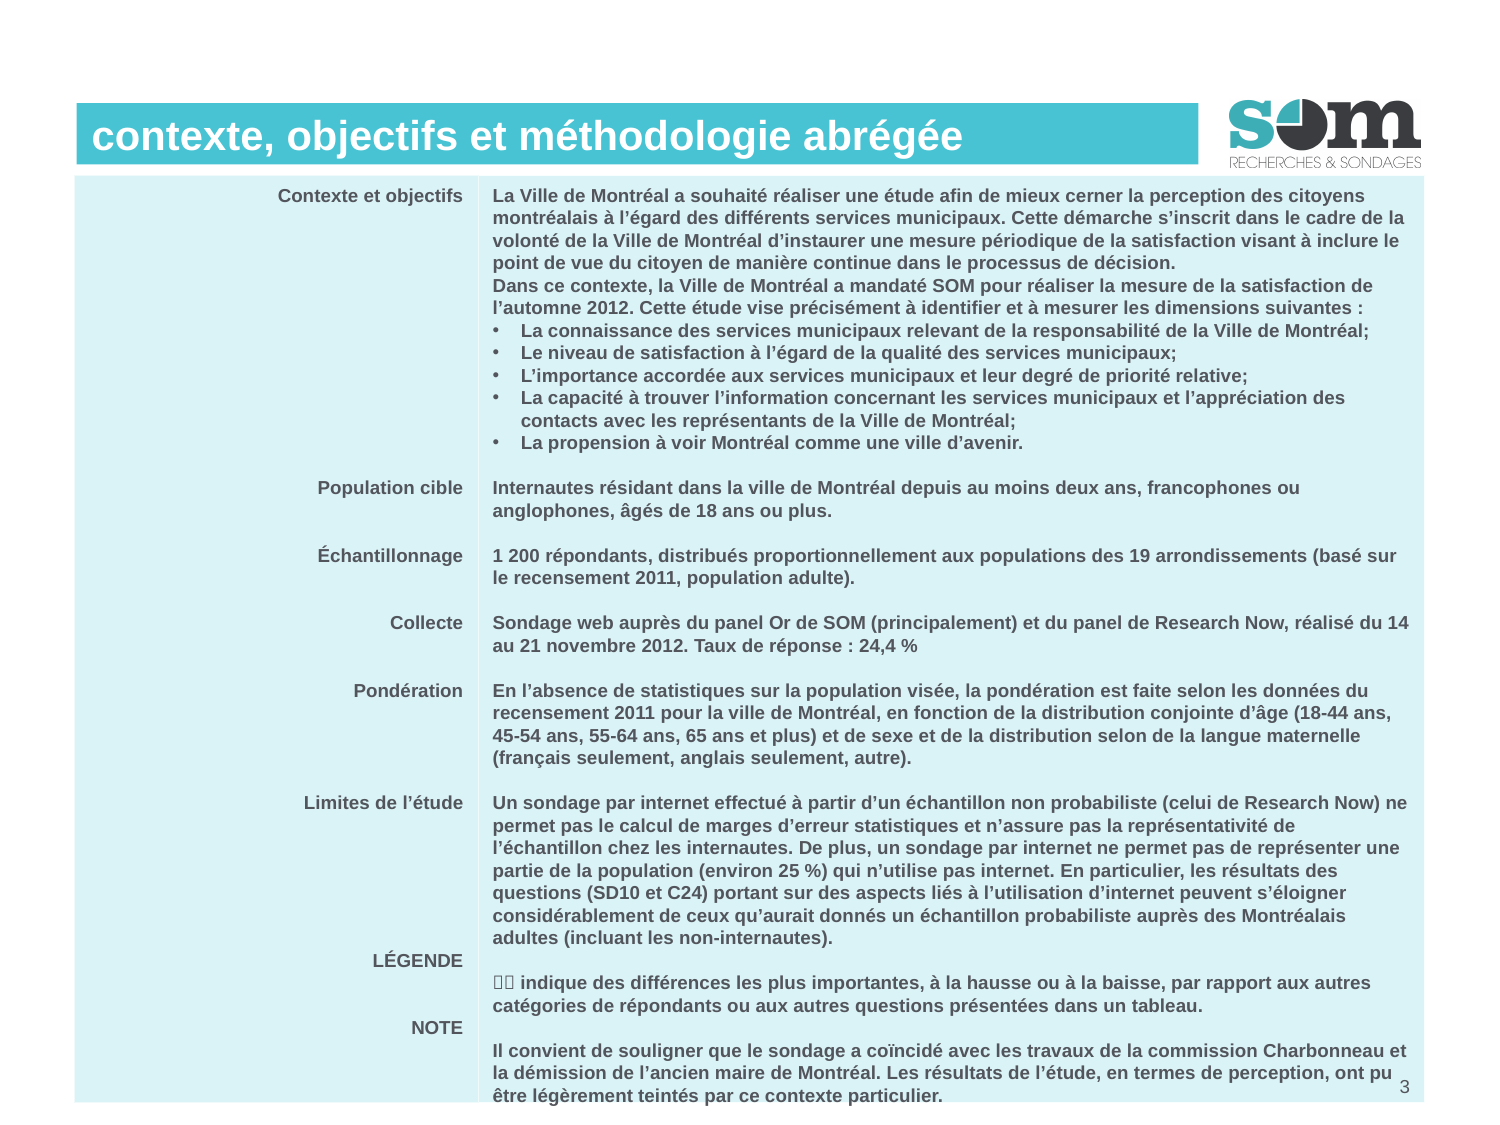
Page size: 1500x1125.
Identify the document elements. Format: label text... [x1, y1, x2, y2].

picture [1229, 99, 1421, 168]
title contexte, objectifs et méthodologie abrégée [76, 103, 1199, 165]
list Contexte et objectifs Population cible Échantillonnage Collecte Pondération Limites de l’étude LÉGENDE NOTE [74, 175, 479, 1103]
list La Ville de Montréal a souhaité réaliser une étude afin de mieux cerner la perception des citoyens montréalais à l’égard des différents services municipaux. Cette démarche s’inscrit dans le cadre de la volonté de la Ville de Montréal d’instaurer une mesure périodique de la satisfaction visant à inclure le point de vue du citoyen de manière continue dans le processus de décision. Dans ce contexte, la Ville de Montréal a mandaté SOM pour réaliser la mesure de la satisfaction de l’automne 2012. Cette étude vise précisément à identifier et à mesurer les dimensions suivantes : La connaissance des services municipaux relevant de la responsabilité de la Ville de Montréal; Le niveau de satisfaction à l’égard de la qualité des services municipaux; L’importance accordée aux services municipaux et leur degré de priorité relative; La capacité à trouver l’information concernant les services municipaux et l’appréciation des contacts avec les représentants de la Ville de Montréal; La propension à voir Montréal comme une ville d’avenir. Internautes résidant dans la ville de Montréal depuis au moins deux ans, francophones ou anglophones, âgés de 18 ans ou plus. 1 200 répondants, distribués proportionnellement aux populations des 19 arrondissements (basé sur le recensement 2011, population adulte). Sondage web auprès du panel Or de SOM (principalement) et du panel de Research Now, réalisé du 14 au 21 novembre 2012. Taux de réponse : 24,4 % En l’absence de statistiques sur la population visée, la pondération est faite selon les données du recensement 2011 pour la ville de Montréal, en fonction de la distribution conjointe d’âge (18-44 ans, 45-54 ans, 55-64 ans, 65 ans et plus) et de sexe et de la distribution selon de la langue maternelle (français seulement, anglais seulement, autre). Un sondage par internet effectué à partir d’un échantillon non probabiliste (celui de Research Now) ne permet pas le calcul de marges d’erreur statistiques et n’assure pas la représentativité de l’échantillon chez les internautes. De plus, un sondage par internet ne permet pas de représenter une partie de la population (environ 25 %) qui n’utilise pas internet. En particulier, les résultats des questions (SD10 et C24) portant sur des aspects liés à l’utilisation d’internet peuvent s’éloigner considérablement de ceux qu’aurait donnés un échantillon probabiliste auprès des Montréalais adultes (incluant les non-internautes).  indique des différences les plus importantes, à la hausse ou à la baisse, par rapport aux autres catégories de répondants ou aux autres questions présentées dans un tableau. Il convient de souligner que le sondage a coïncidé avec les travaux de la commission Charbonneau et la démission de l’ancien maire de Montréal. Les résultats de l’étude, en termes de perception, ont pu être légèrement teintés par ce contexte particulier. [479, 175, 1425, 1103]
slide_number <numéro> [1074, 1056, 1425, 1117]
